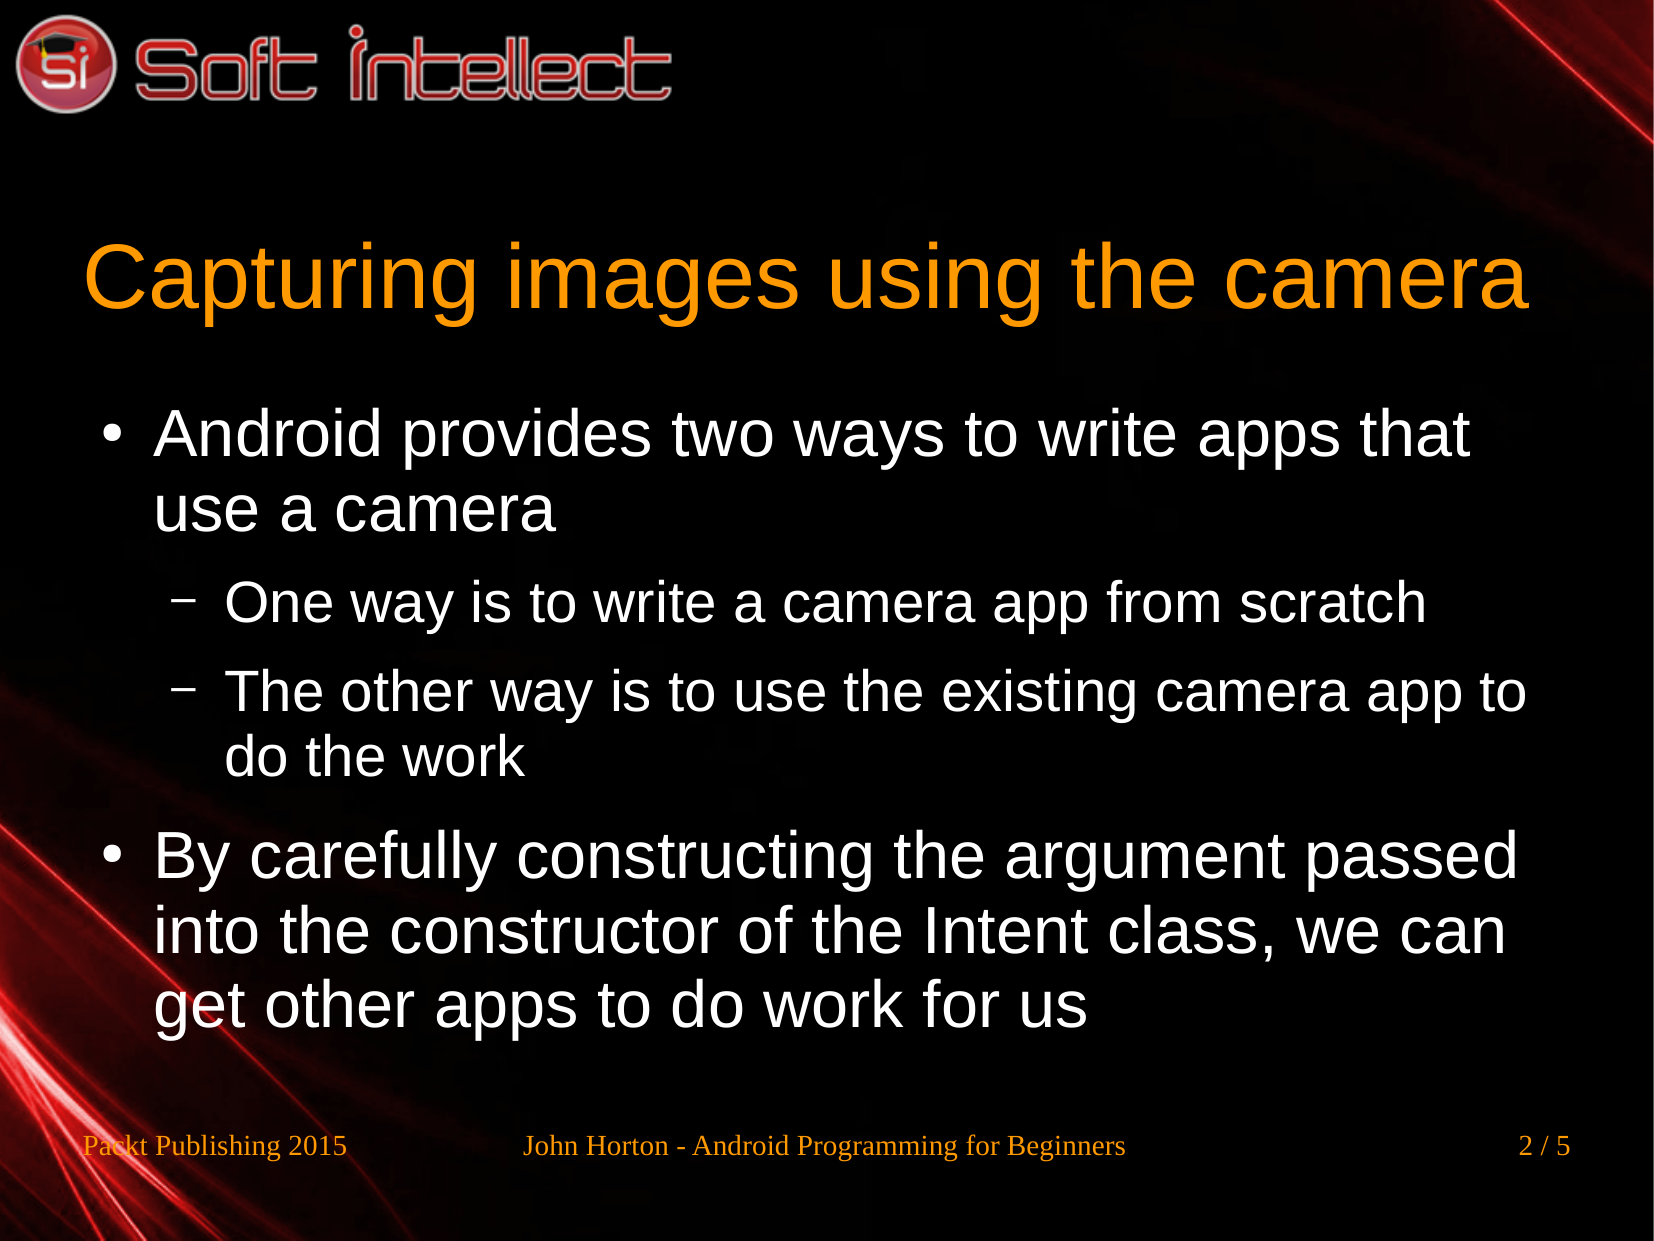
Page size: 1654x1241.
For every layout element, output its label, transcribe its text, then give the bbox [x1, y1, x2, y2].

picture [0, 0, 1654, 1241]
title Capturing images using the camera [82, 173, 1571, 381]
list Android provides two ways to write apps that use a camera One way is to write a camera app from scratch The other way is to use the existing camera app to do the work By carefully constructing the argument passed into the constructor of the Intent class, we can get other apps to do work for us [82, 396, 1571, 1116]
